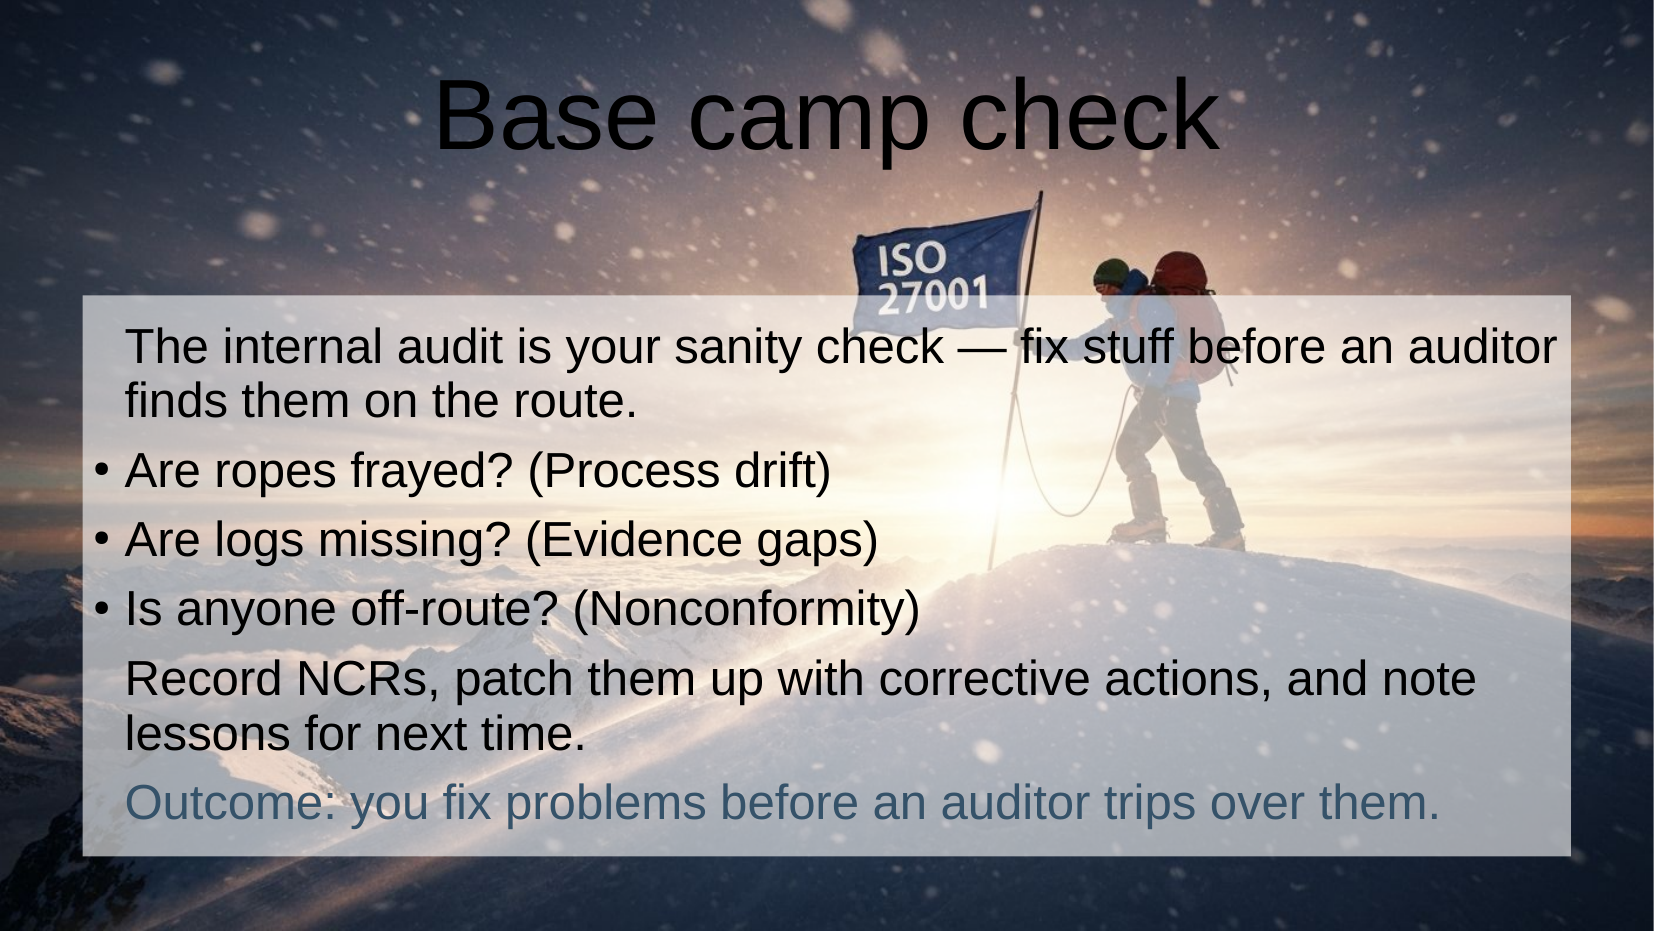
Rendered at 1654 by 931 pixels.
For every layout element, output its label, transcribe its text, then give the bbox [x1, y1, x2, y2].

title Base camp check [82, 37, 1571, 193]
picture [0, 0, 1654, 931]
list The internal audit is your sanity check — fix stuff before an auditor finds them on the route. Are ropes frayed? (Process drift) Are logs missing? (Evidence gaps) Is anyone off-route? (Nonconformity) Record NCRs, patch them up with corrective actions, and note lessons for next time. Outcome: you fix problems before an auditor trips over them. [82, 295, 1571, 857]
